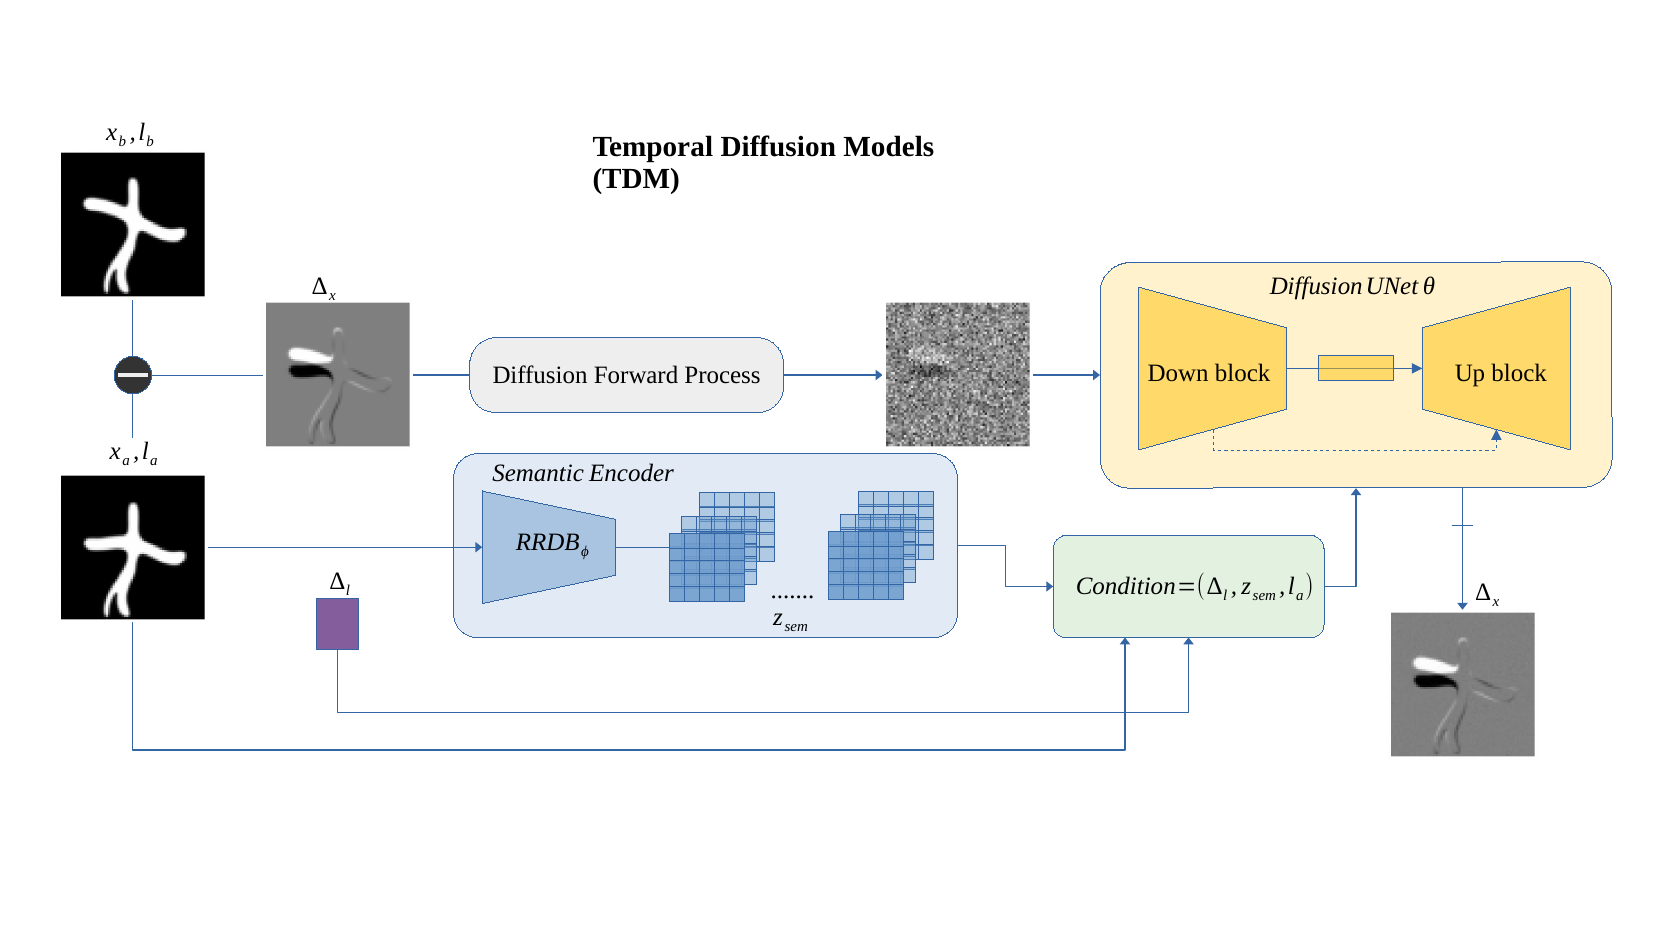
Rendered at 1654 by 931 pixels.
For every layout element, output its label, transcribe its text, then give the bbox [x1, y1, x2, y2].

text_box Down block [1132, 351, 1286, 394]
text_box Diffusion Forward Process [469, 337, 784, 413]
text_box Temporal Diffusion Models (TDM) [577, 123, 1045, 203]
chart [770, 575, 815, 635]
picture [1387, 609, 1538, 760]
text_box [114, 356, 152, 394]
text_box [1053, 535, 1325, 638]
picture [262, 299, 413, 451]
chart [1474, 578, 1501, 610]
text_box [1100, 261, 1613, 489]
chart [311, 271, 337, 304]
chart [328, 567, 351, 599]
chart [1268, 271, 1437, 300]
picture [57, 472, 208, 623]
chart [108, 437, 158, 469]
chart [514, 528, 590, 560]
picture [882, 299, 1033, 451]
chart [491, 459, 676, 488]
chart [1075, 571, 1314, 604]
picture [57, 149, 208, 301]
text_box Up block [1440, 351, 1562, 395]
text_box [316, 598, 359, 650]
chart [104, 118, 155, 149]
text_box [453, 453, 958, 638]
